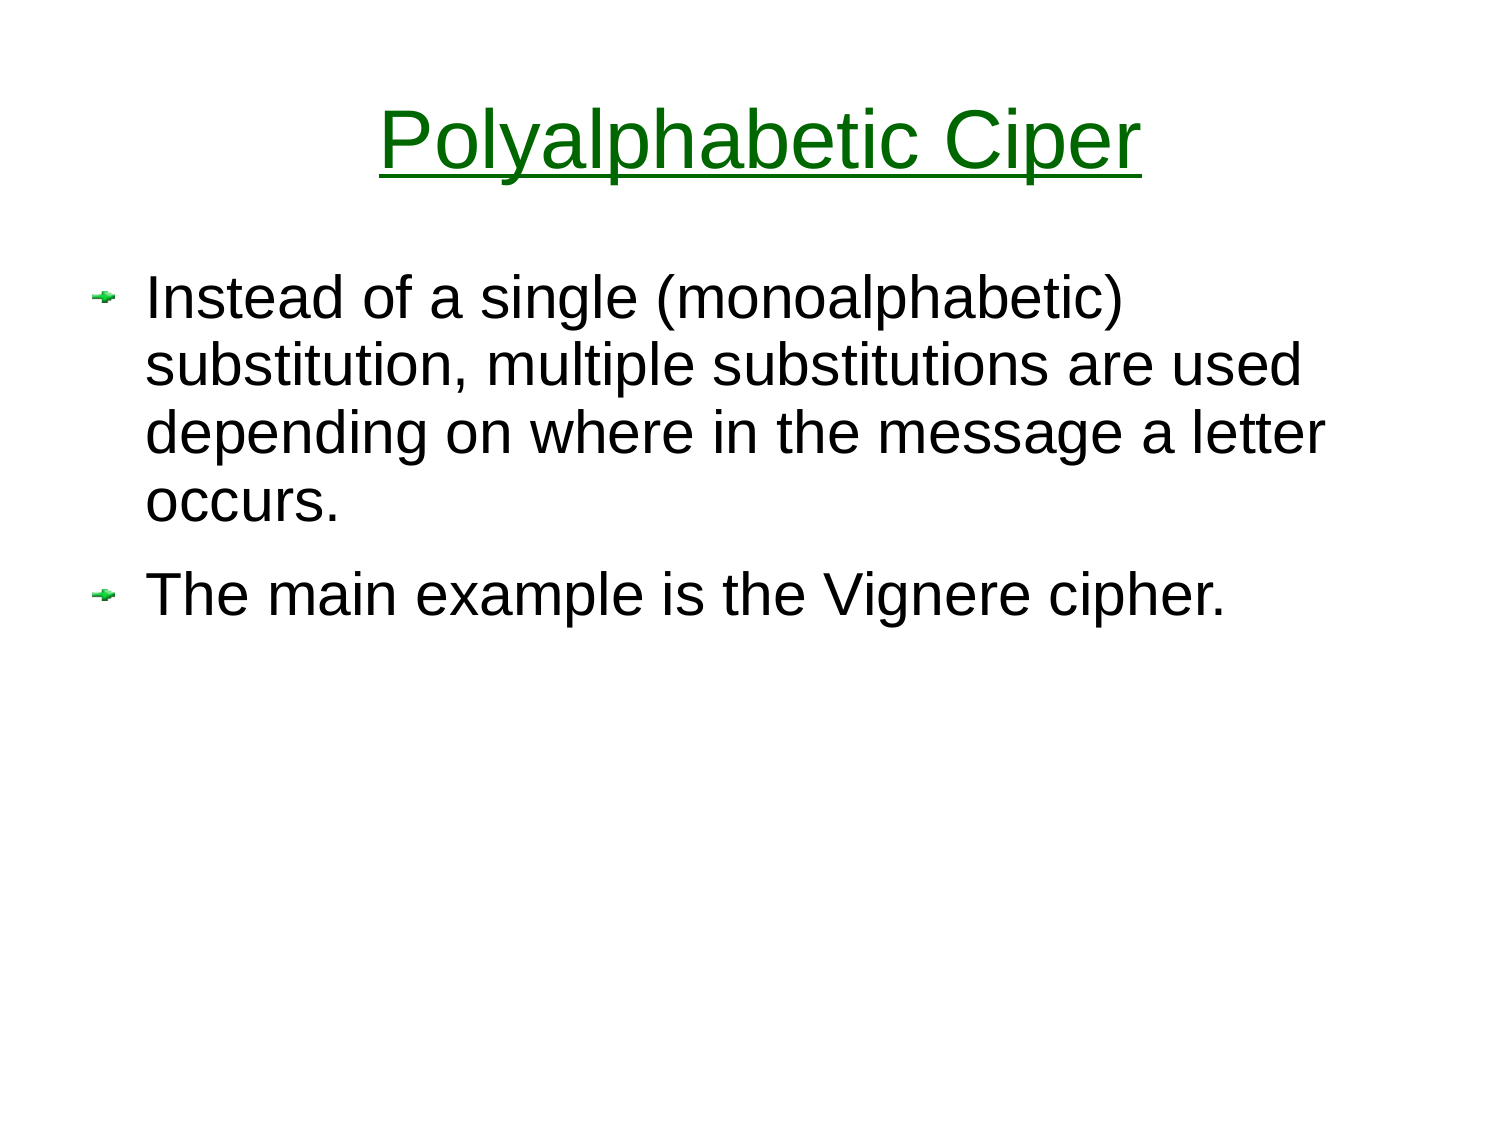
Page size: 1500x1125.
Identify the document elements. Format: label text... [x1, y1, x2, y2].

list Instead of a single (monoalphabetic) substitution, multiple substitutions are used depending on where in the message a letter occurs. The main example is the Vignere cipher. [75, 263, 1447, 997]
title Polyalphabetic Ciper [75, 93, 1447, 187]
